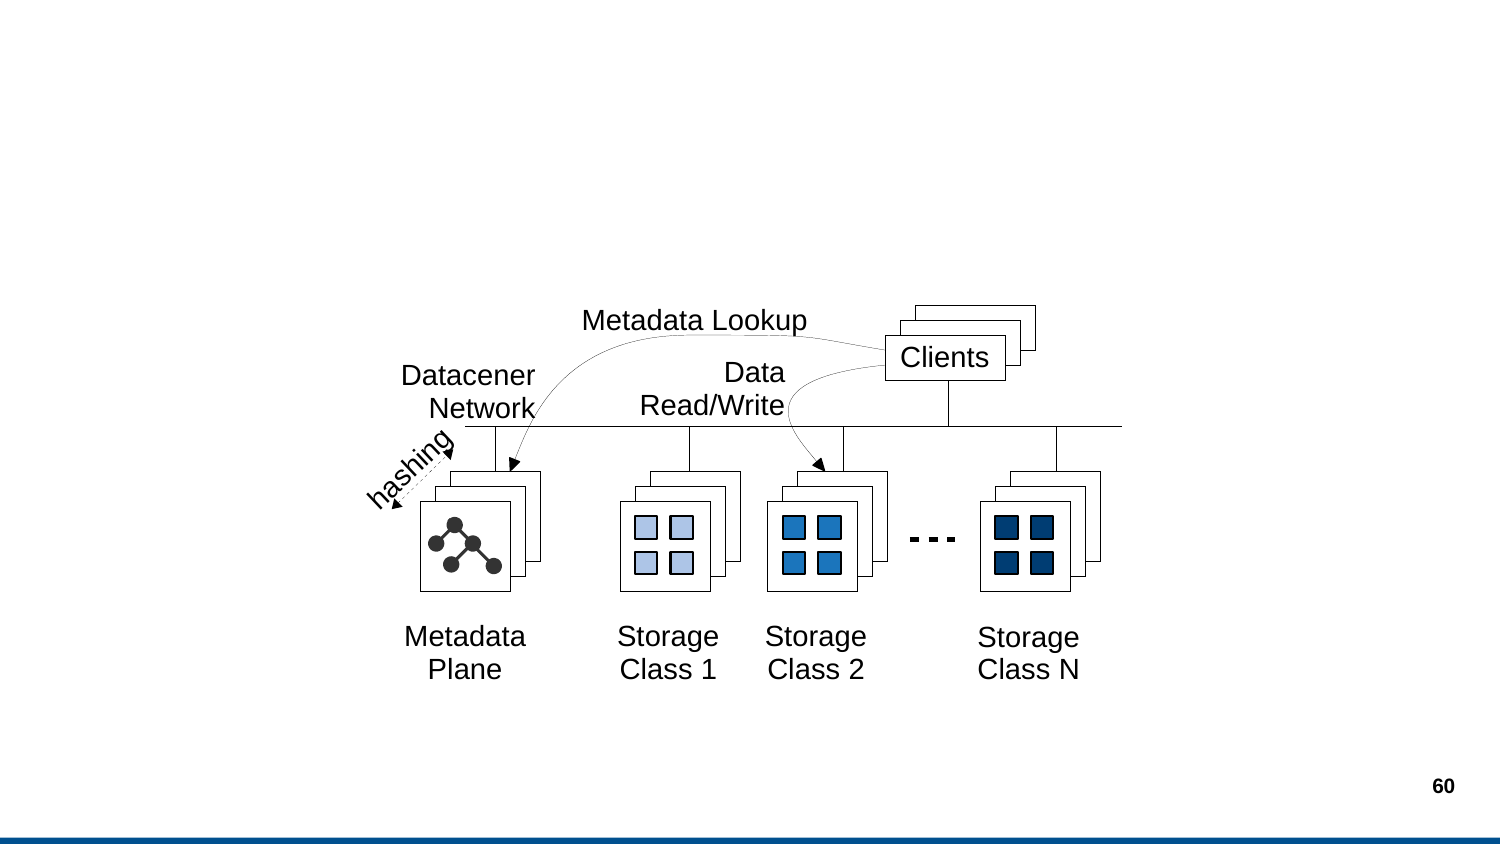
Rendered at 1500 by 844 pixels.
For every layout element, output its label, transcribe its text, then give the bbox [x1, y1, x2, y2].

text_box [620, 471, 741, 592]
text_box Storage Class N [962, 613, 1096, 694]
text_box Data Read/Write [624, 348, 803, 429]
text_box Metadata Lookup [629, 336, 823, 344]
text_box Data Read/Write [789, 388, 803, 429]
text_box Clients [885, 335, 1006, 381]
text_box Datacener Network [386, 351, 564, 433]
text_box hashing [345, 374, 507, 532]
text_box Datacener Network [527, 380, 564, 433]
text_box [420, 471, 541, 592]
text_box Metadata Lookup [566, 296, 823, 344]
text_box [900, 305, 1036, 366]
text_box Metadata Plane [389, 612, 567, 694]
text_box [980, 471, 1101, 592]
text_box Storage Class 2 [750, 613, 883, 694]
text_box [767, 471, 888, 592]
text_box Storage Class 1 [602, 612, 736, 694]
